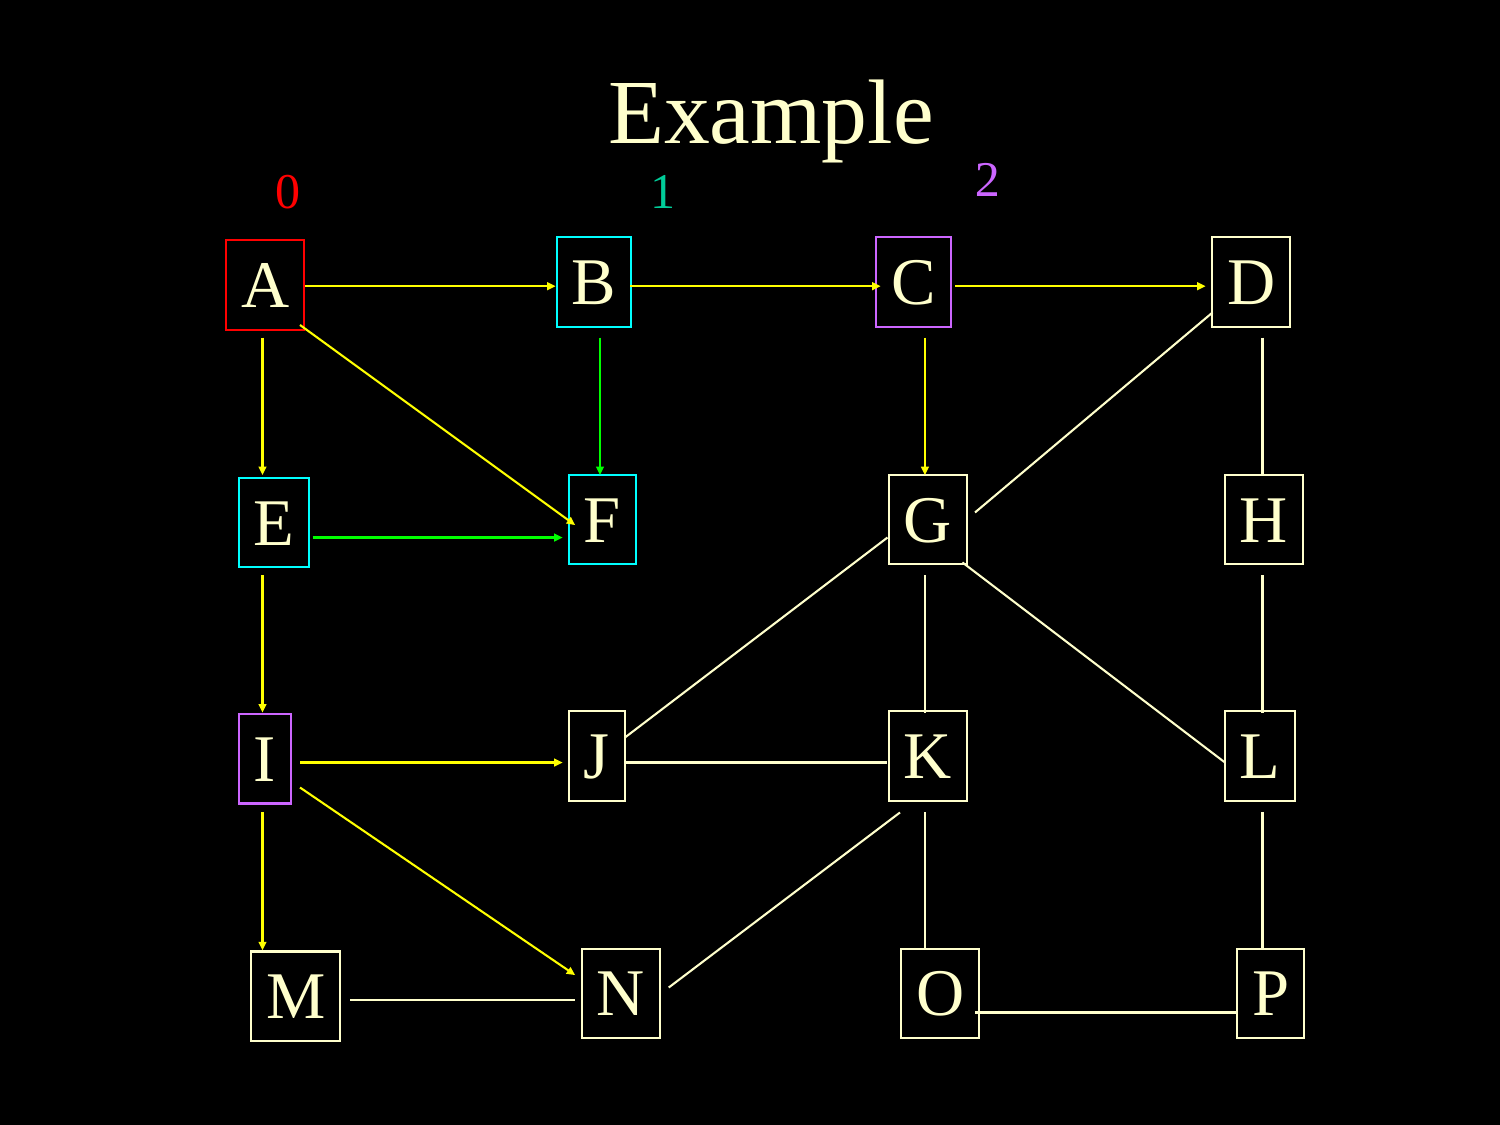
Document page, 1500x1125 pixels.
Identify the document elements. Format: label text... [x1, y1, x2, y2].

text_box D [1212, 237, 1291, 327]
text_box I [238, 713, 291, 804]
text_box A [226, 240, 305, 330]
text_box H [1224, 474, 1303, 565]
text_box F [569, 474, 636, 565]
text_box P [1237, 948, 1305, 1039]
text_box G [888, 474, 967, 565]
text_box C [876, 237, 951, 327]
text_box O [901, 948, 980, 1039]
text_box M [251, 951, 341, 1042]
text_box L [1224, 711, 1296, 801]
text_box E [238, 477, 310, 568]
text_box 0 [260, 156, 315, 228]
text_box B [556, 237, 632, 327]
text_box K [888, 711, 967, 801]
text_box 1 [635, 156, 690, 228]
title Example [42, 37, 1500, 188]
text_box 2 [960, 144, 1015, 215]
text_box J [569, 711, 625, 801]
text_box N [581, 948, 660, 1039]
